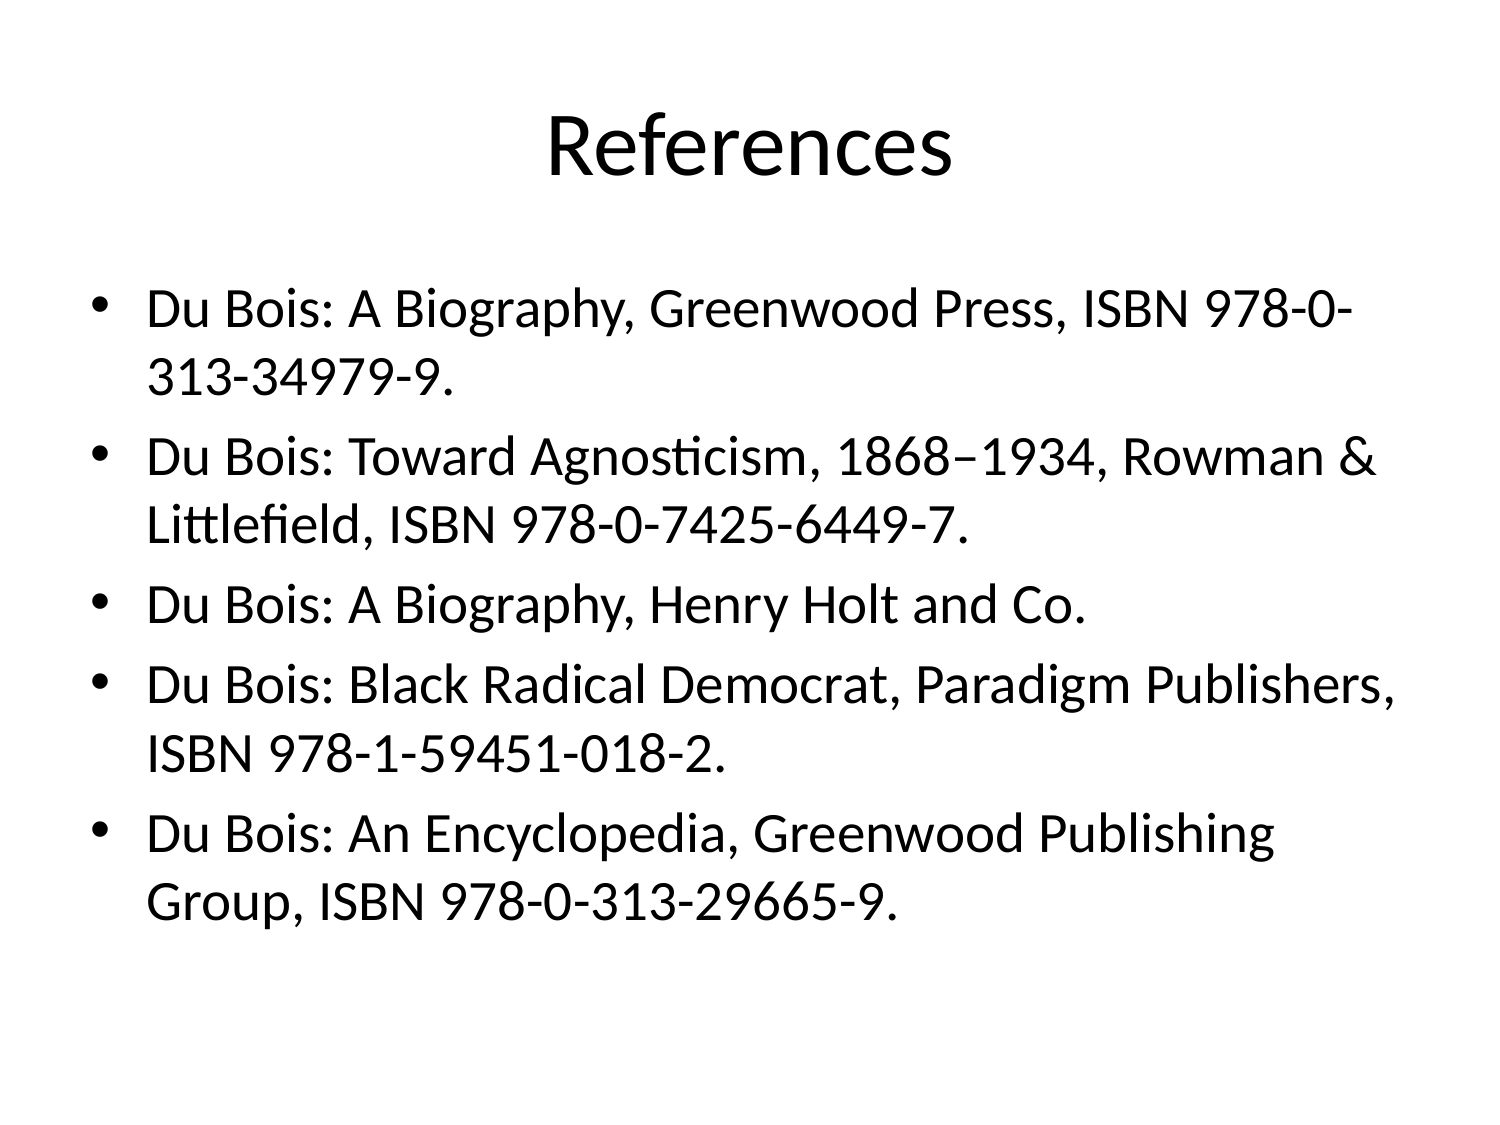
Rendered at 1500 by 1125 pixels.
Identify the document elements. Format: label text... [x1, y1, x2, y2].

title References [75, 45, 1425, 233]
list Du Bois: A Biography, Greenwood Press, ISBN 978-0-313-34979-9. Du Bois: Toward Agnosticism, 1868–1934, Rowman & Littlefield, ISBN 978-0-7425-6449-7. Du Bois: A Biography, Henry Holt and Co. Du Bois: Black Radical Democrat, Paradigm Publishers, ISBN 978-1-59451-018-2. Du Bois: An Encyclopedia, Greenwood Publishing Group, ISBN 978-0-313-29665-9. [75, 262, 1425, 1005]
